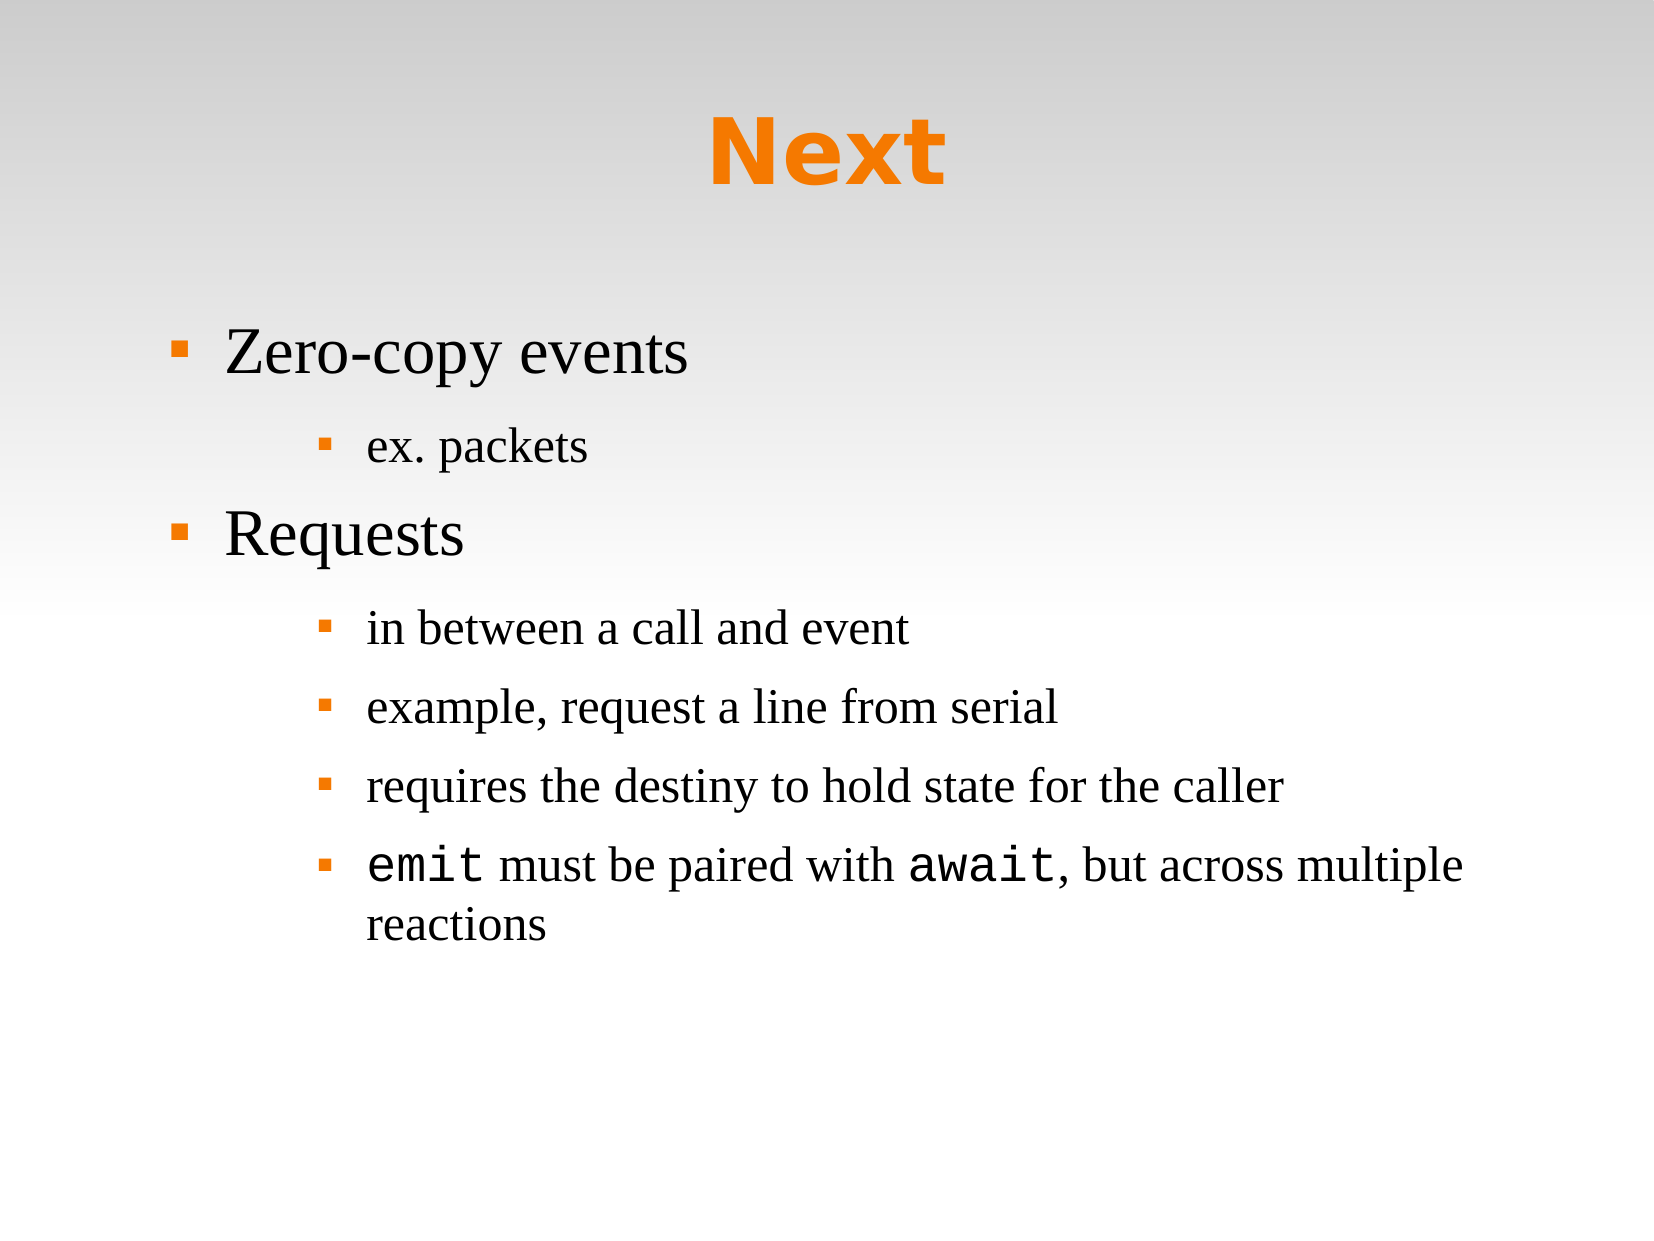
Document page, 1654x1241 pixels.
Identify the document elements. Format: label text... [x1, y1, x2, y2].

title Next [82, 49, 1571, 257]
list Zero-copy events ex. packets Requests in between a call and event example, request a line from serial requires the destiny to hold state for the caller emit must be paired with await, but across multiple reactions [82, 313, 1538, 1133]
